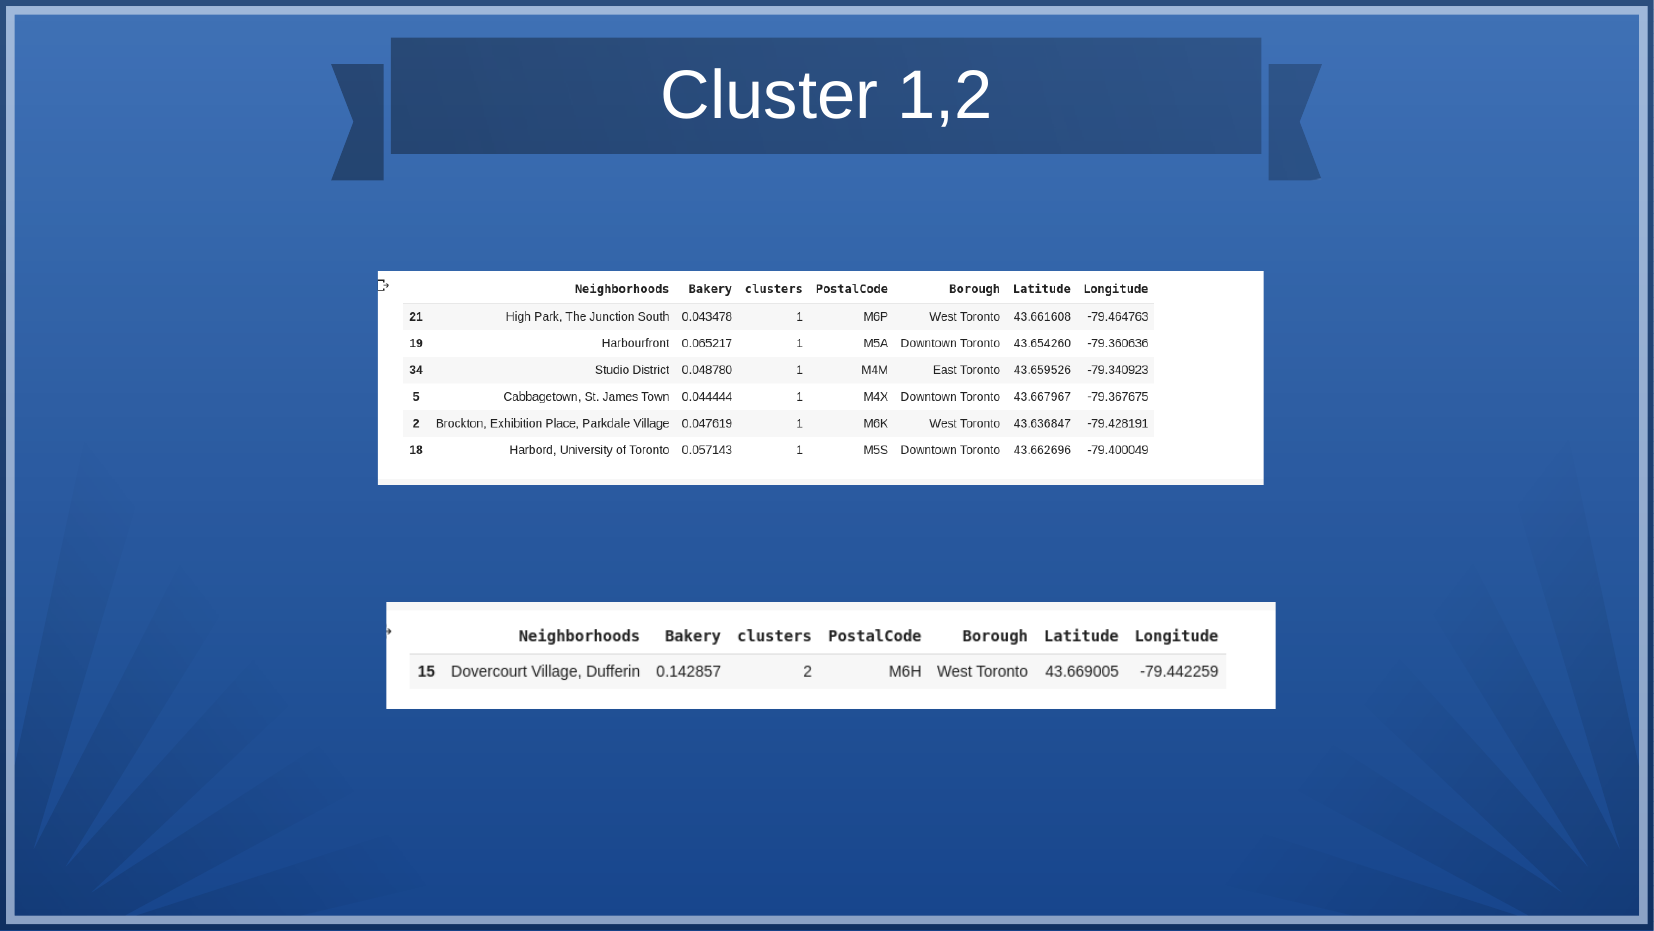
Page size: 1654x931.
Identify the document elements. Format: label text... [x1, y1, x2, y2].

title Cluster 1,2 [389, 35, 1264, 154]
picture [386, 602, 1276, 709]
picture [377, 271, 1264, 485]
